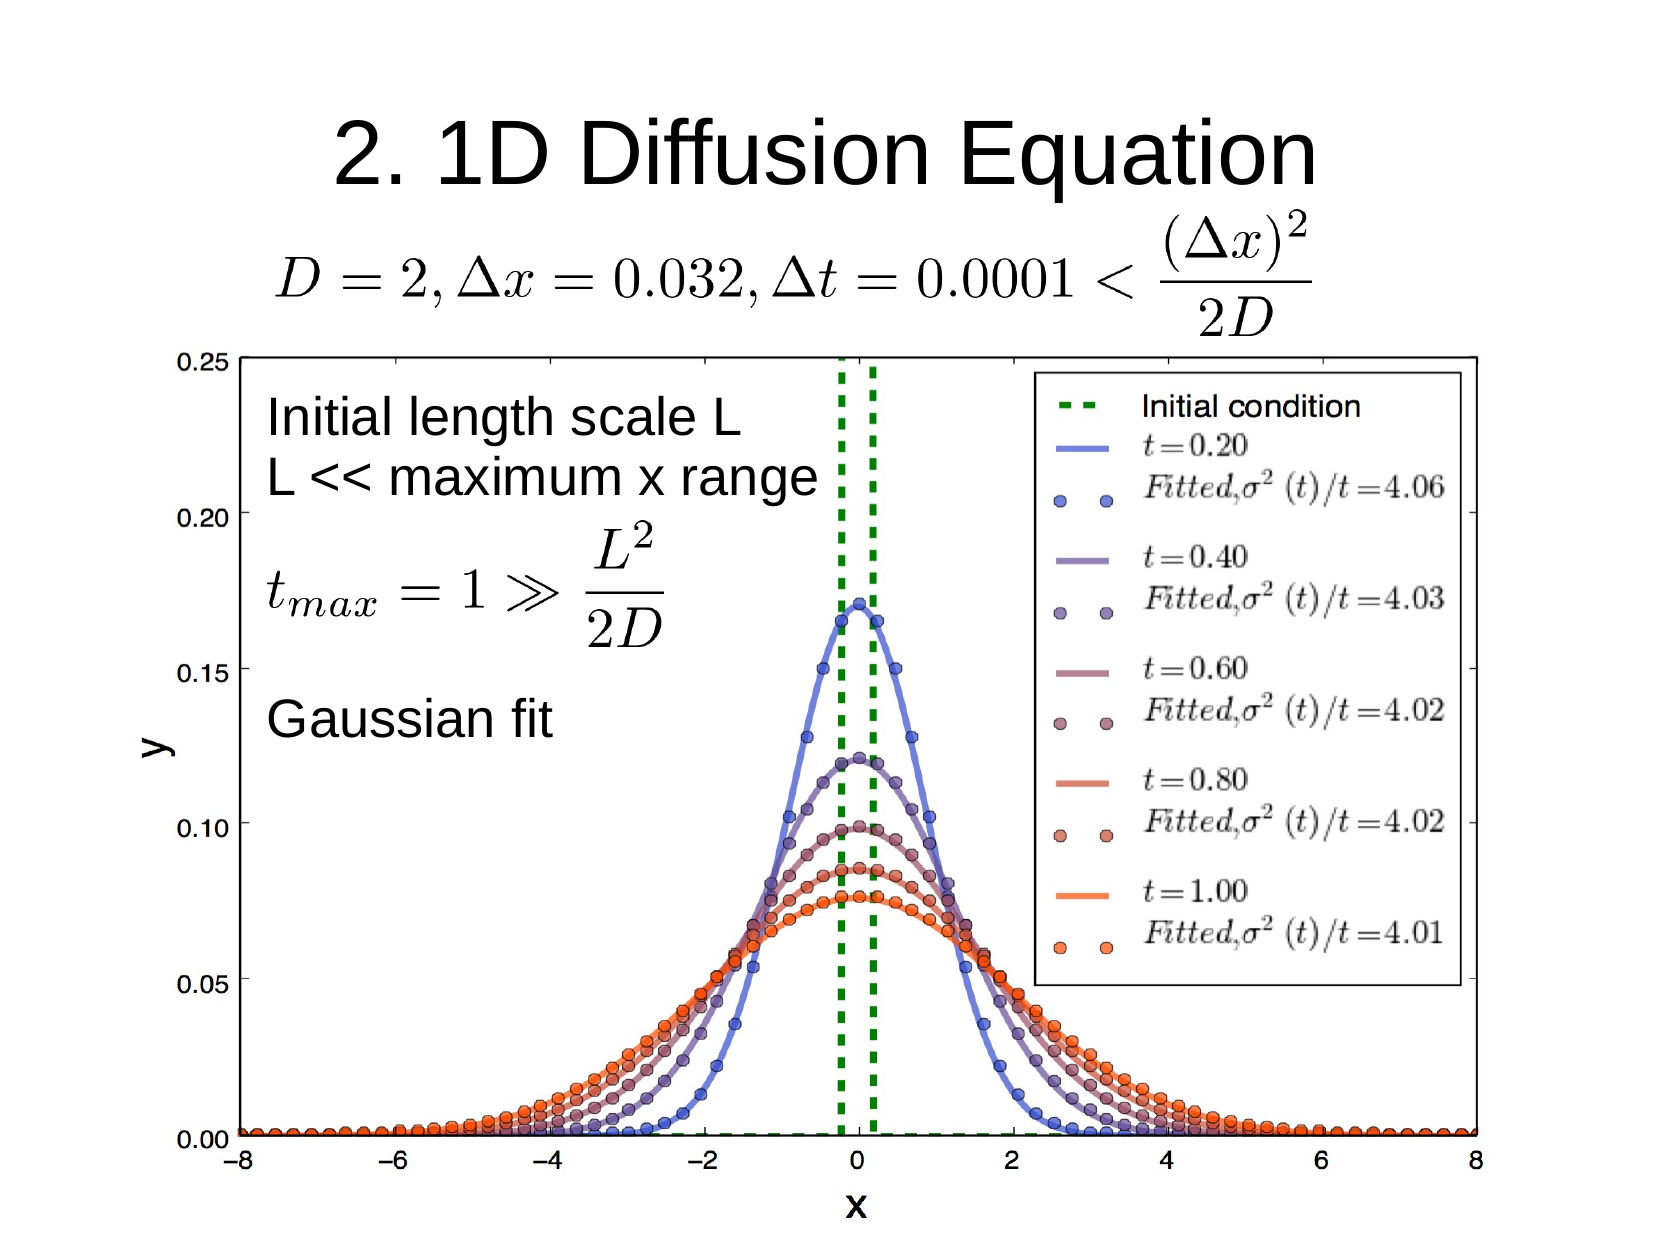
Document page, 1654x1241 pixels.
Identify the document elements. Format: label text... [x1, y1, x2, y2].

text_box Initial length scale L L << maximum x range Gaussian fit [266, 385, 1062, 750]
title 2. 1D Diffusion Equation [82, 49, 1571, 257]
picture [38, 209, 1636, 1233]
